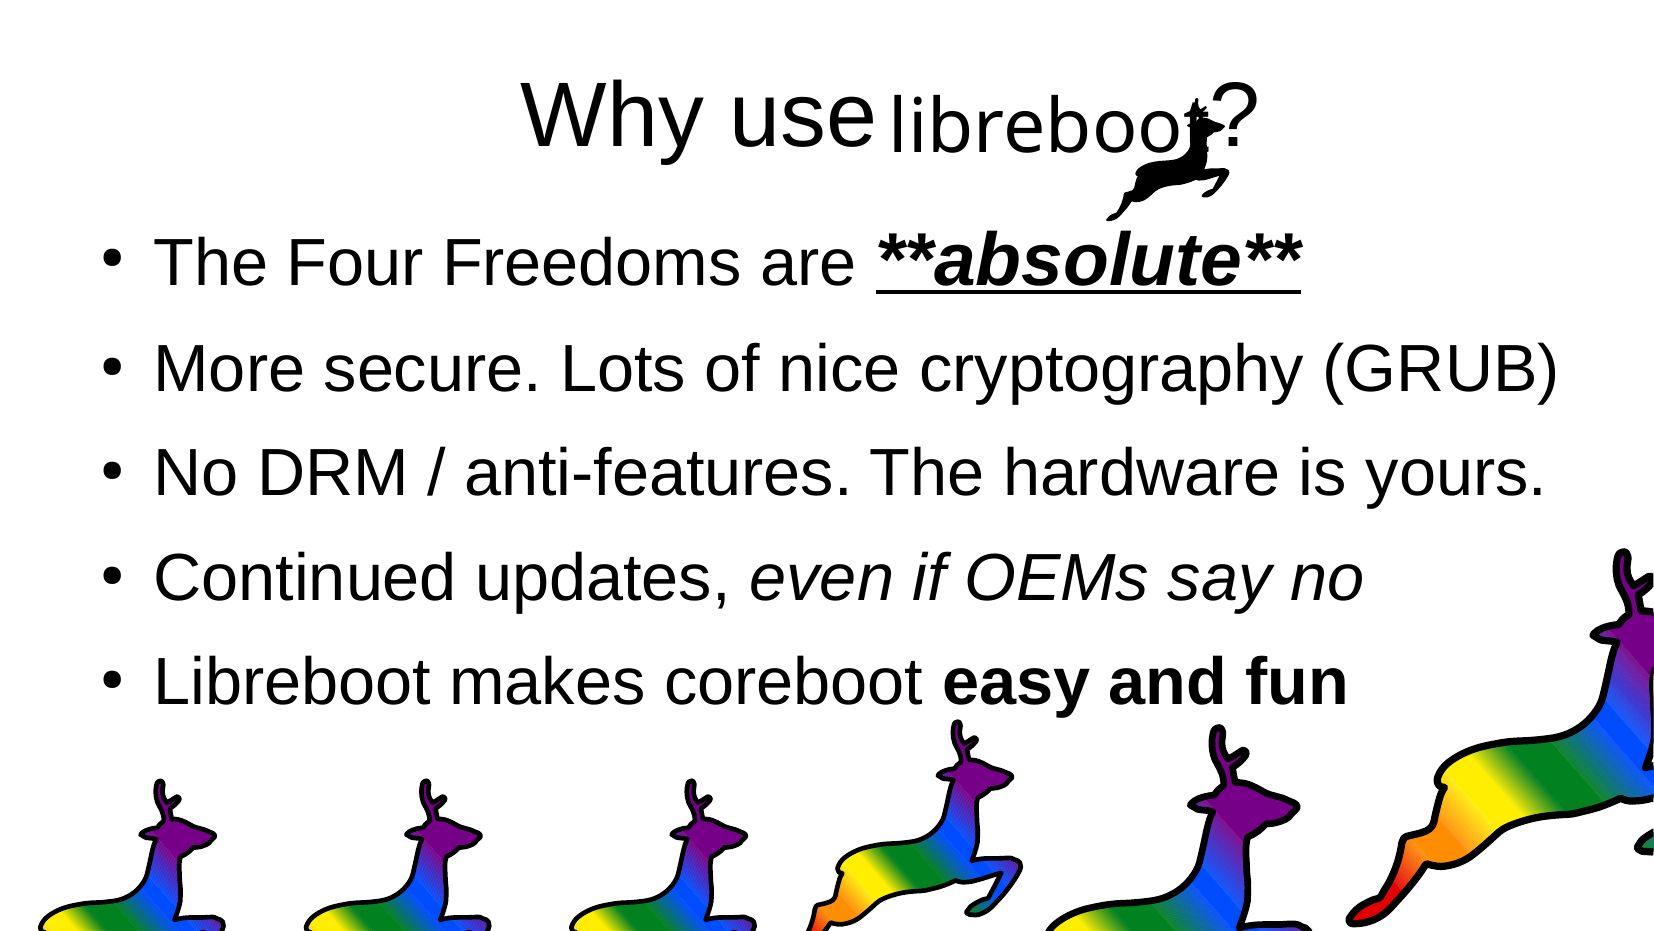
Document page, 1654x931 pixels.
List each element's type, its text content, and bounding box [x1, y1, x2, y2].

title Why use ? [82, 37, 1571, 193]
list The Four Freedoms are **absolute** More secure. Lots of nice cryptography (GRUB) No DRM / anti-features. The hardware is yours. Continued updates, even if OEMs say no Libreboot makes coreboot easy and fun [82, 217, 1571, 758]
picture [885, 88, 1239, 231]
picture [0, 531, 1654, 931]
